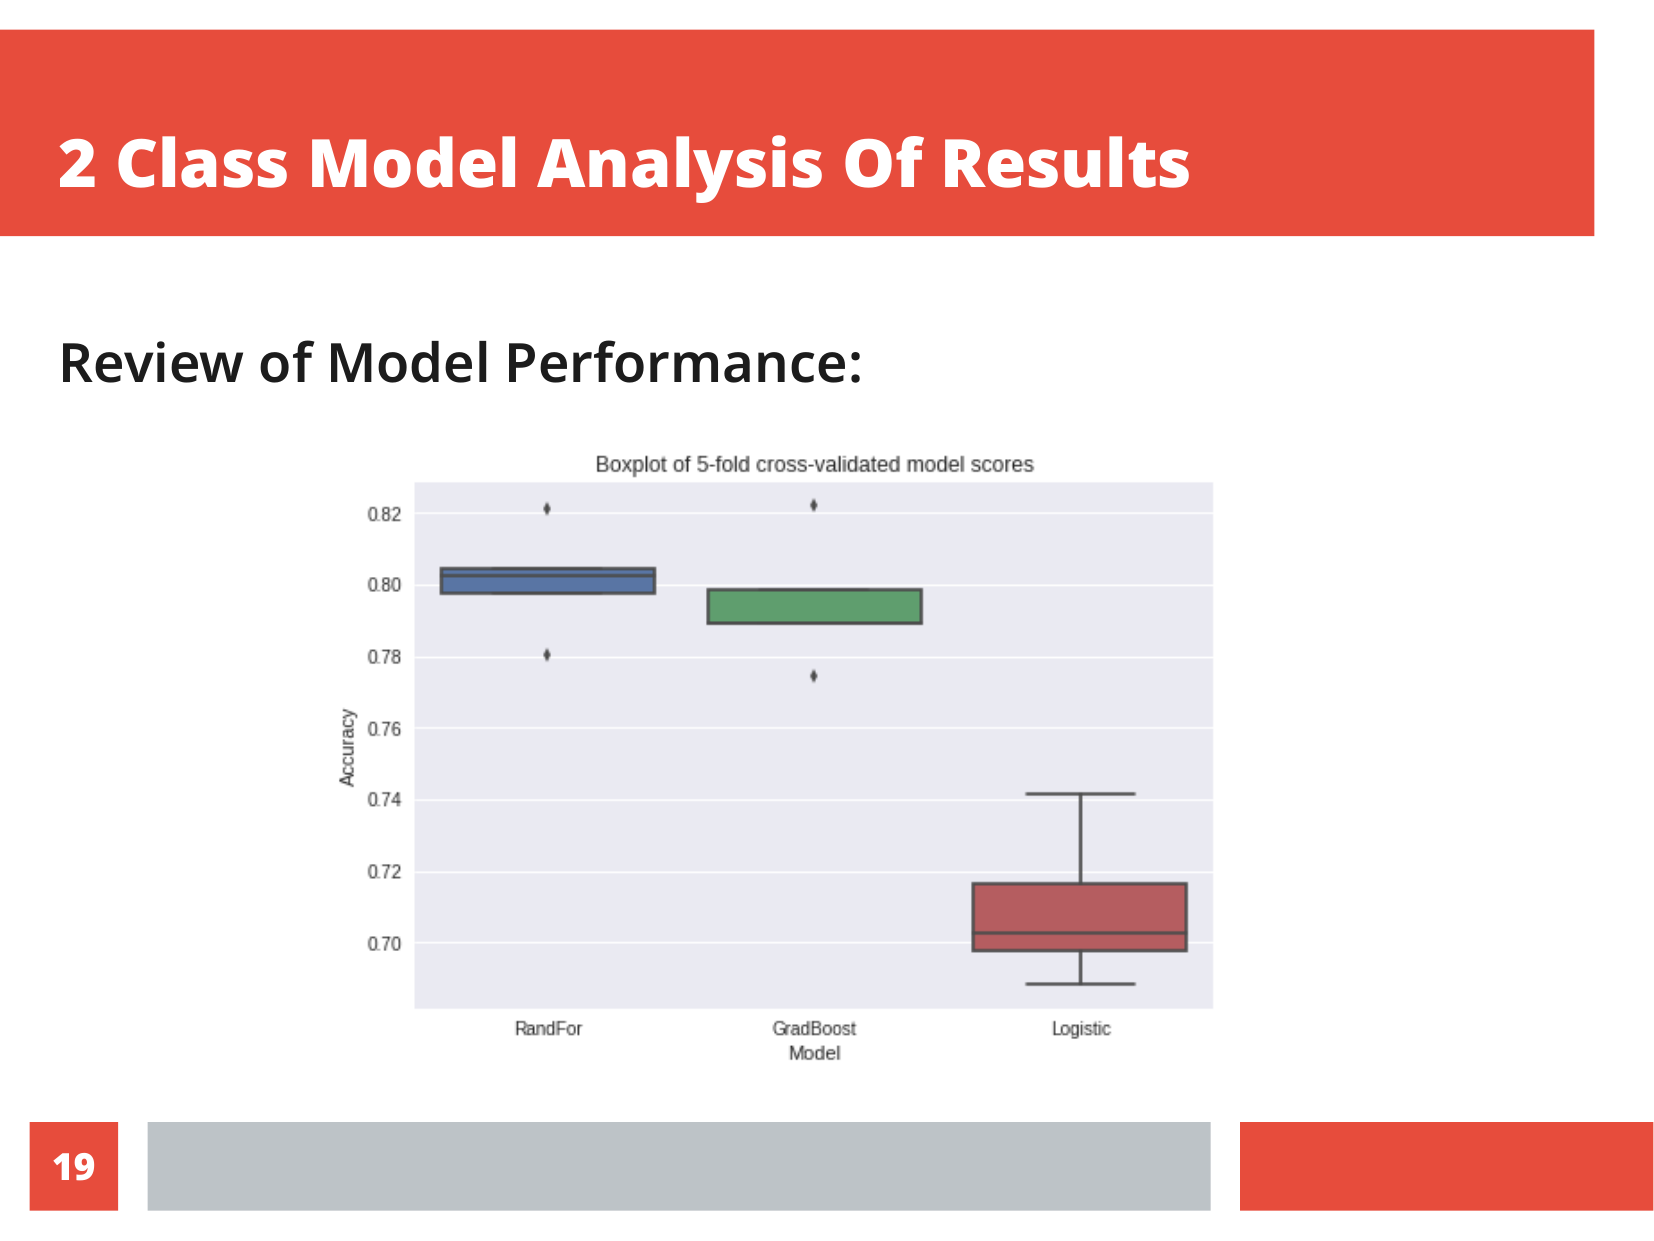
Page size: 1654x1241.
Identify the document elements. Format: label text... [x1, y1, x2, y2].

picture [329, 444, 1226, 1076]
title 2 Class Model Analysis Of Results [59, 59, 1595, 207]
list Review of Model Performance: [59, 324, 1565, 1093]
